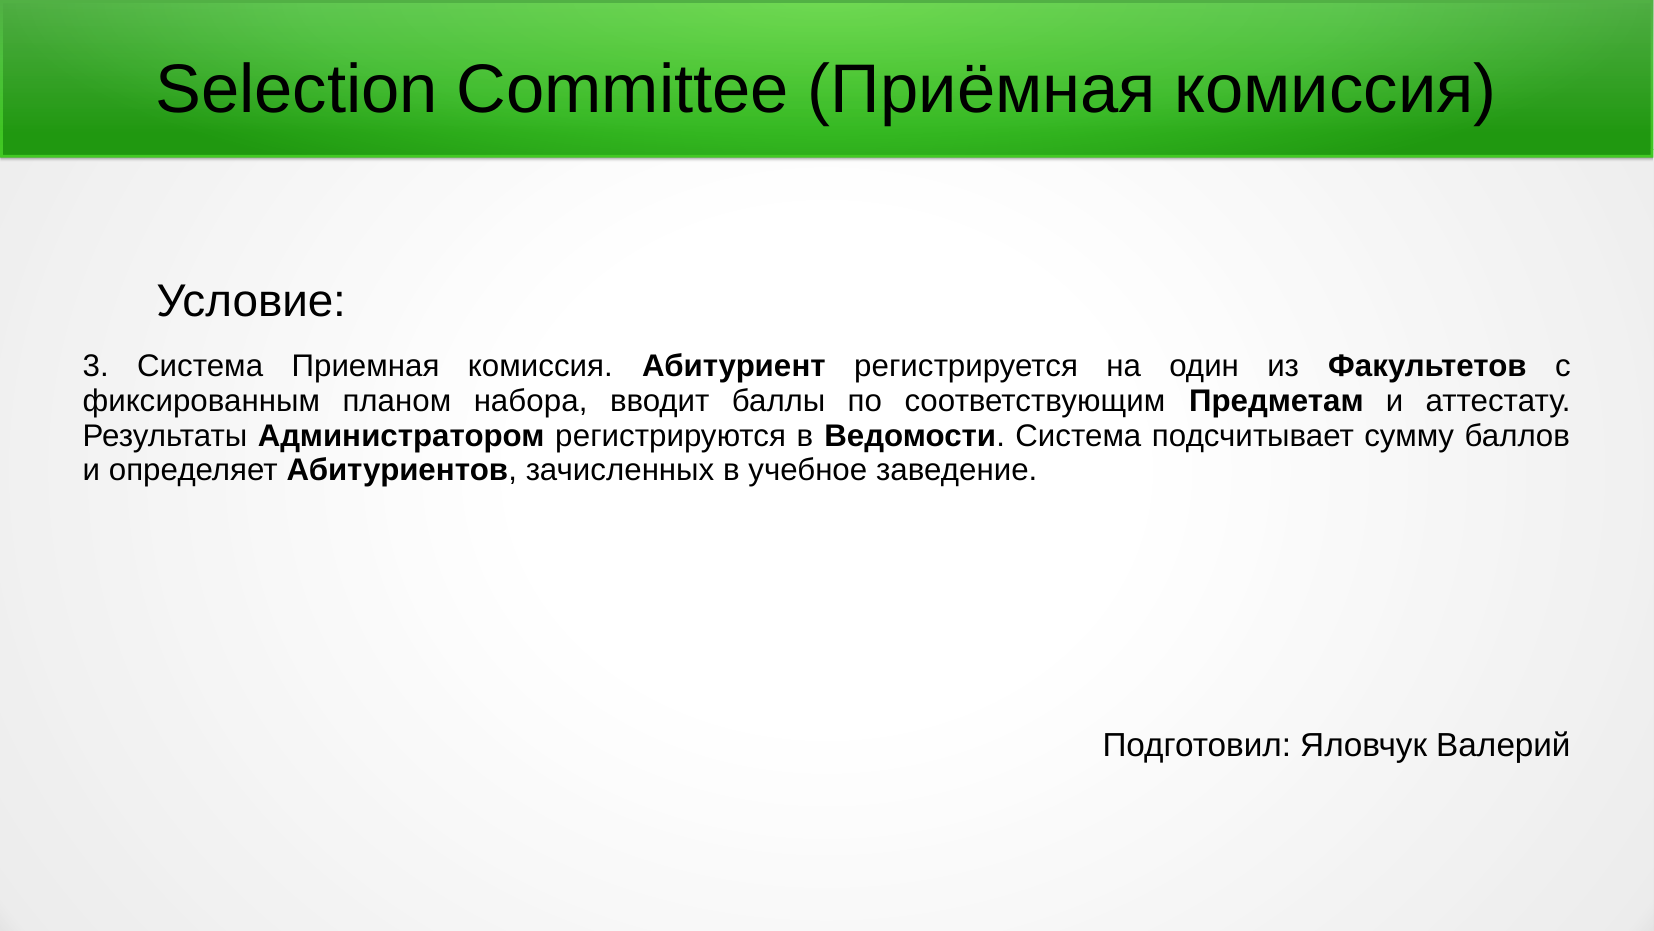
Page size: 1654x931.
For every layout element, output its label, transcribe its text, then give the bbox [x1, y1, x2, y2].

subtitle Условиe: 3. Система Приемная комиссия. Абитуриент регистрируется на один из Факультетов с фиксированным планом набора, вводит баллы по соответствующим Предметам и аттестату. Результаты Администратором регистрируются в Ведомости. Система подсчитывает сумму баллов и определяет Абитуриентов, зачисленных в учебное заведение. Подготовил: Яловчук Валерий [82, 224, 1571, 764]
title Selection Committee (Приёмная комиссия) [82, 35, 1571, 142]
